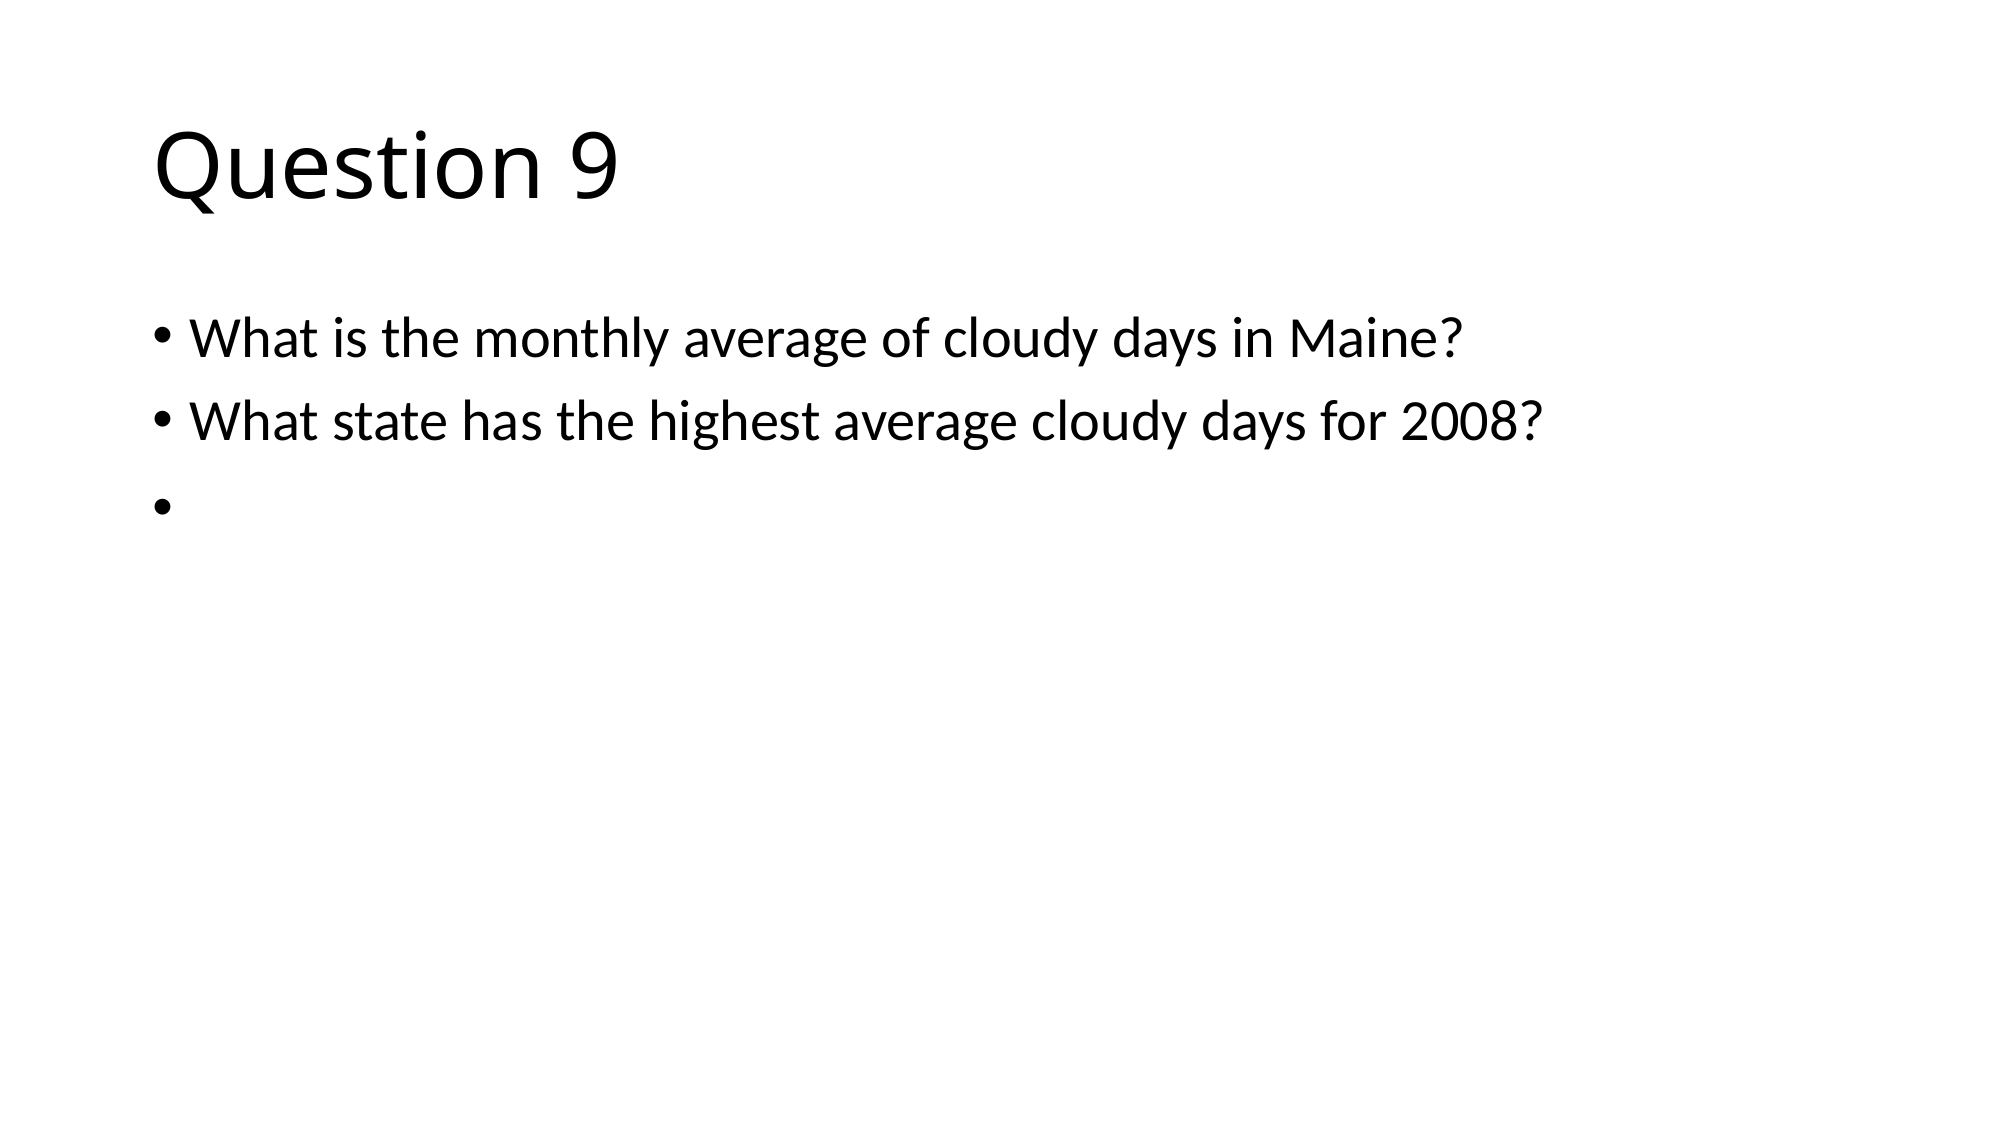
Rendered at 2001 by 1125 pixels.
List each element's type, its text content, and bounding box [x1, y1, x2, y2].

list What is the monthly average of cloudy days in Maine? What state has the highest average cloudy days for 2008? [137, 299, 1863, 1014]
title Question 9 [137, 59, 1863, 278]
